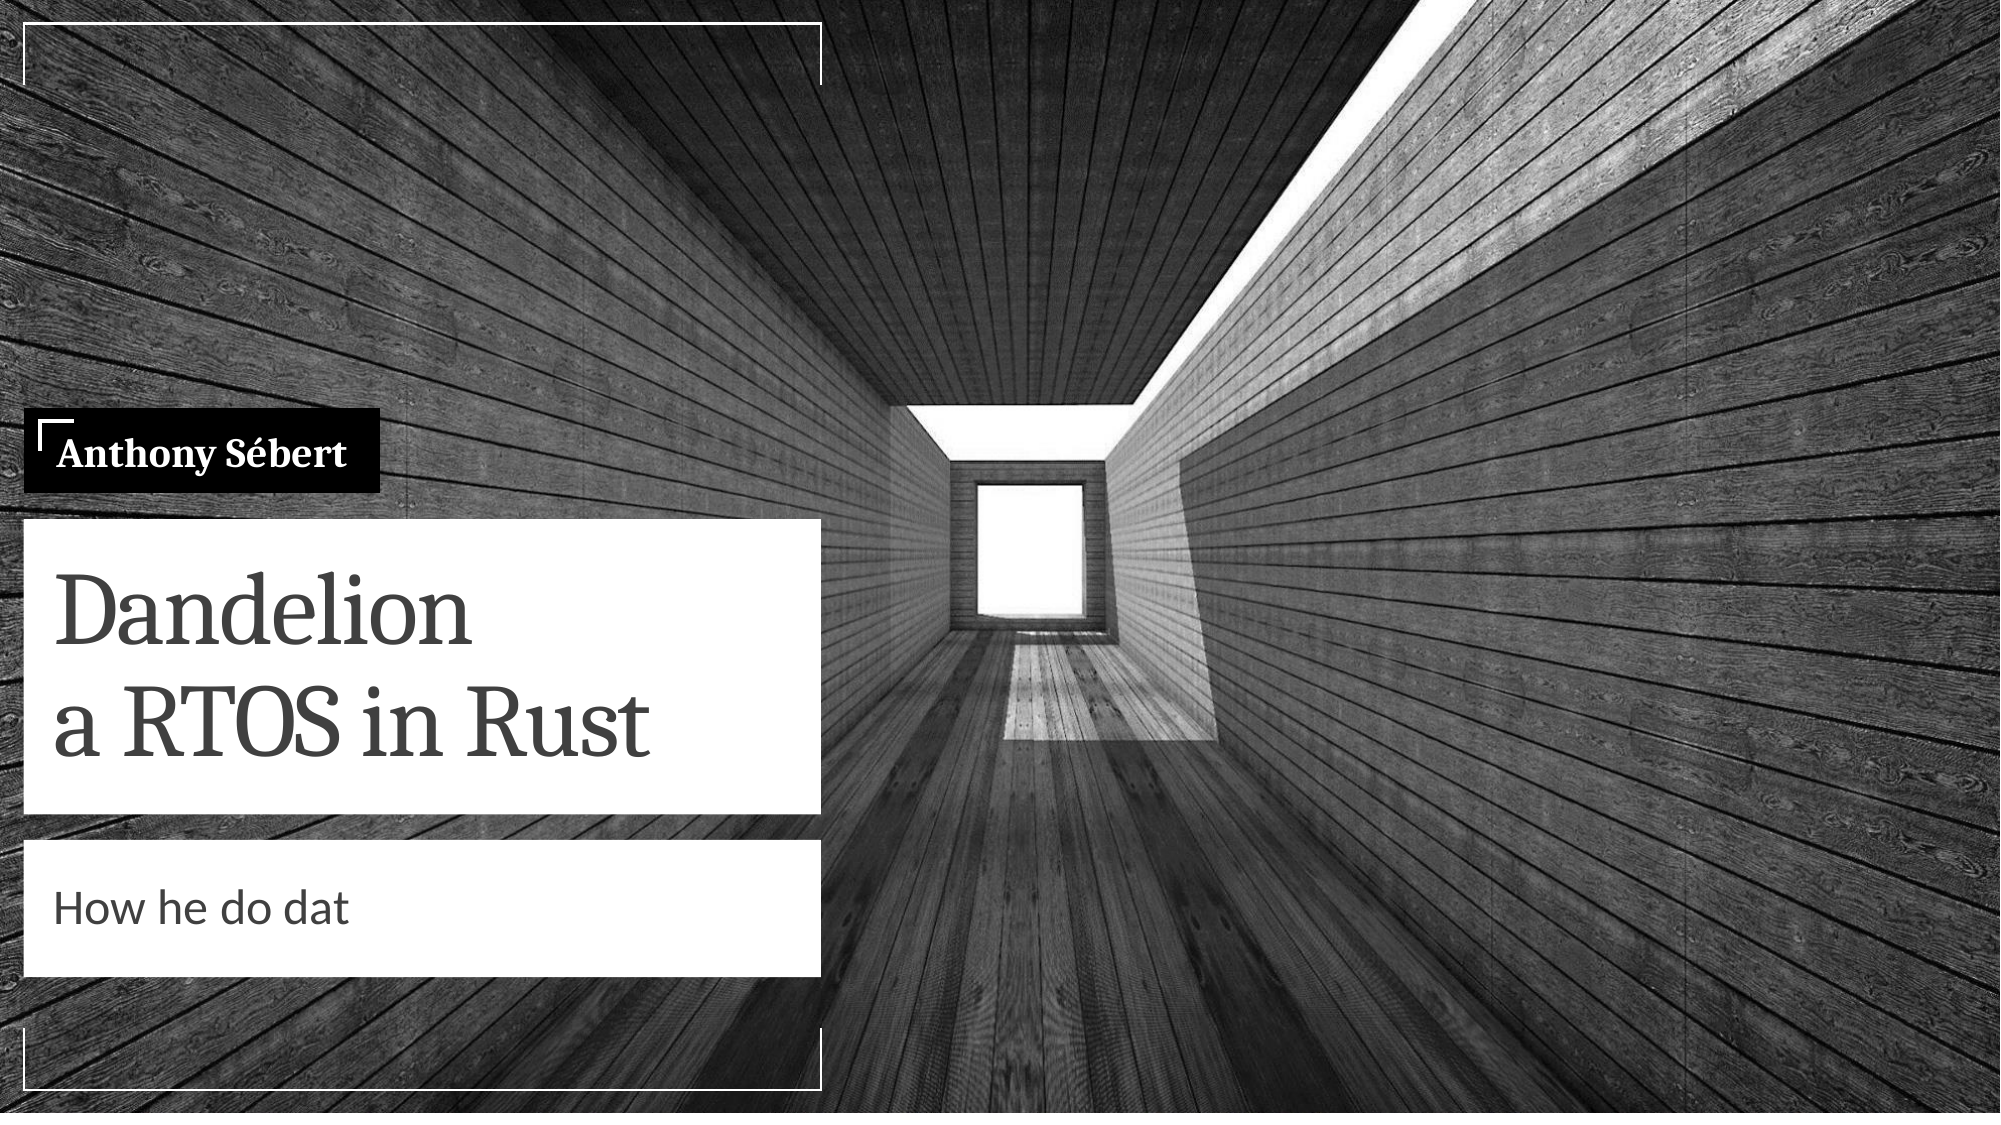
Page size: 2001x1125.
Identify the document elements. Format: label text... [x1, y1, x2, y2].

picture [0, 0, 2000, 1113]
title Dandelion a RTOS in Rust [23, 519, 821, 815]
subtitle How he do dat [23, 839, 821, 978]
text_box Anthony Sébert [24, 408, 380, 493]
